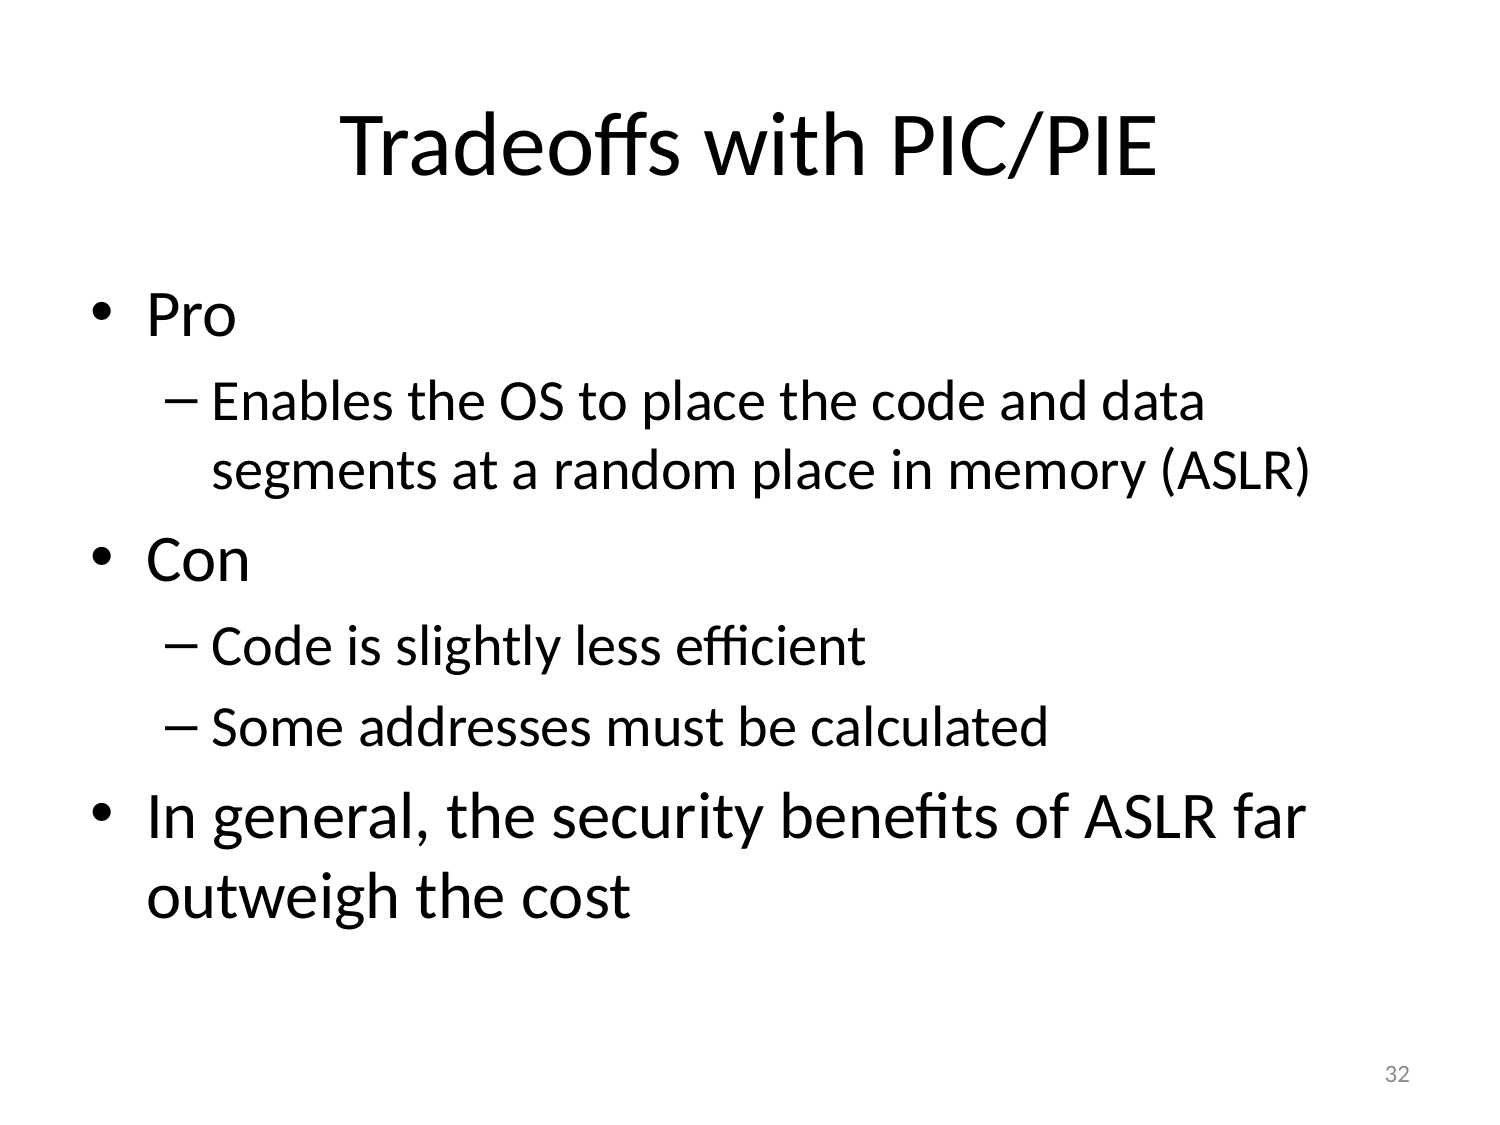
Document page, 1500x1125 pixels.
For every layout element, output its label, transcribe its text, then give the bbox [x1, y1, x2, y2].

title Tradeoffs with PIC/PIE [75, 45, 1425, 233]
slide_number <number> [1074, 1042, 1425, 1103]
list Pro Enables the OS to place the code and data segments at a random place in memory (ASLR) Con Code is slightly less efficient Some addresses must be calculated In general, the security benefits of ASLR far outweigh the cost [75, 262, 1425, 1005]
